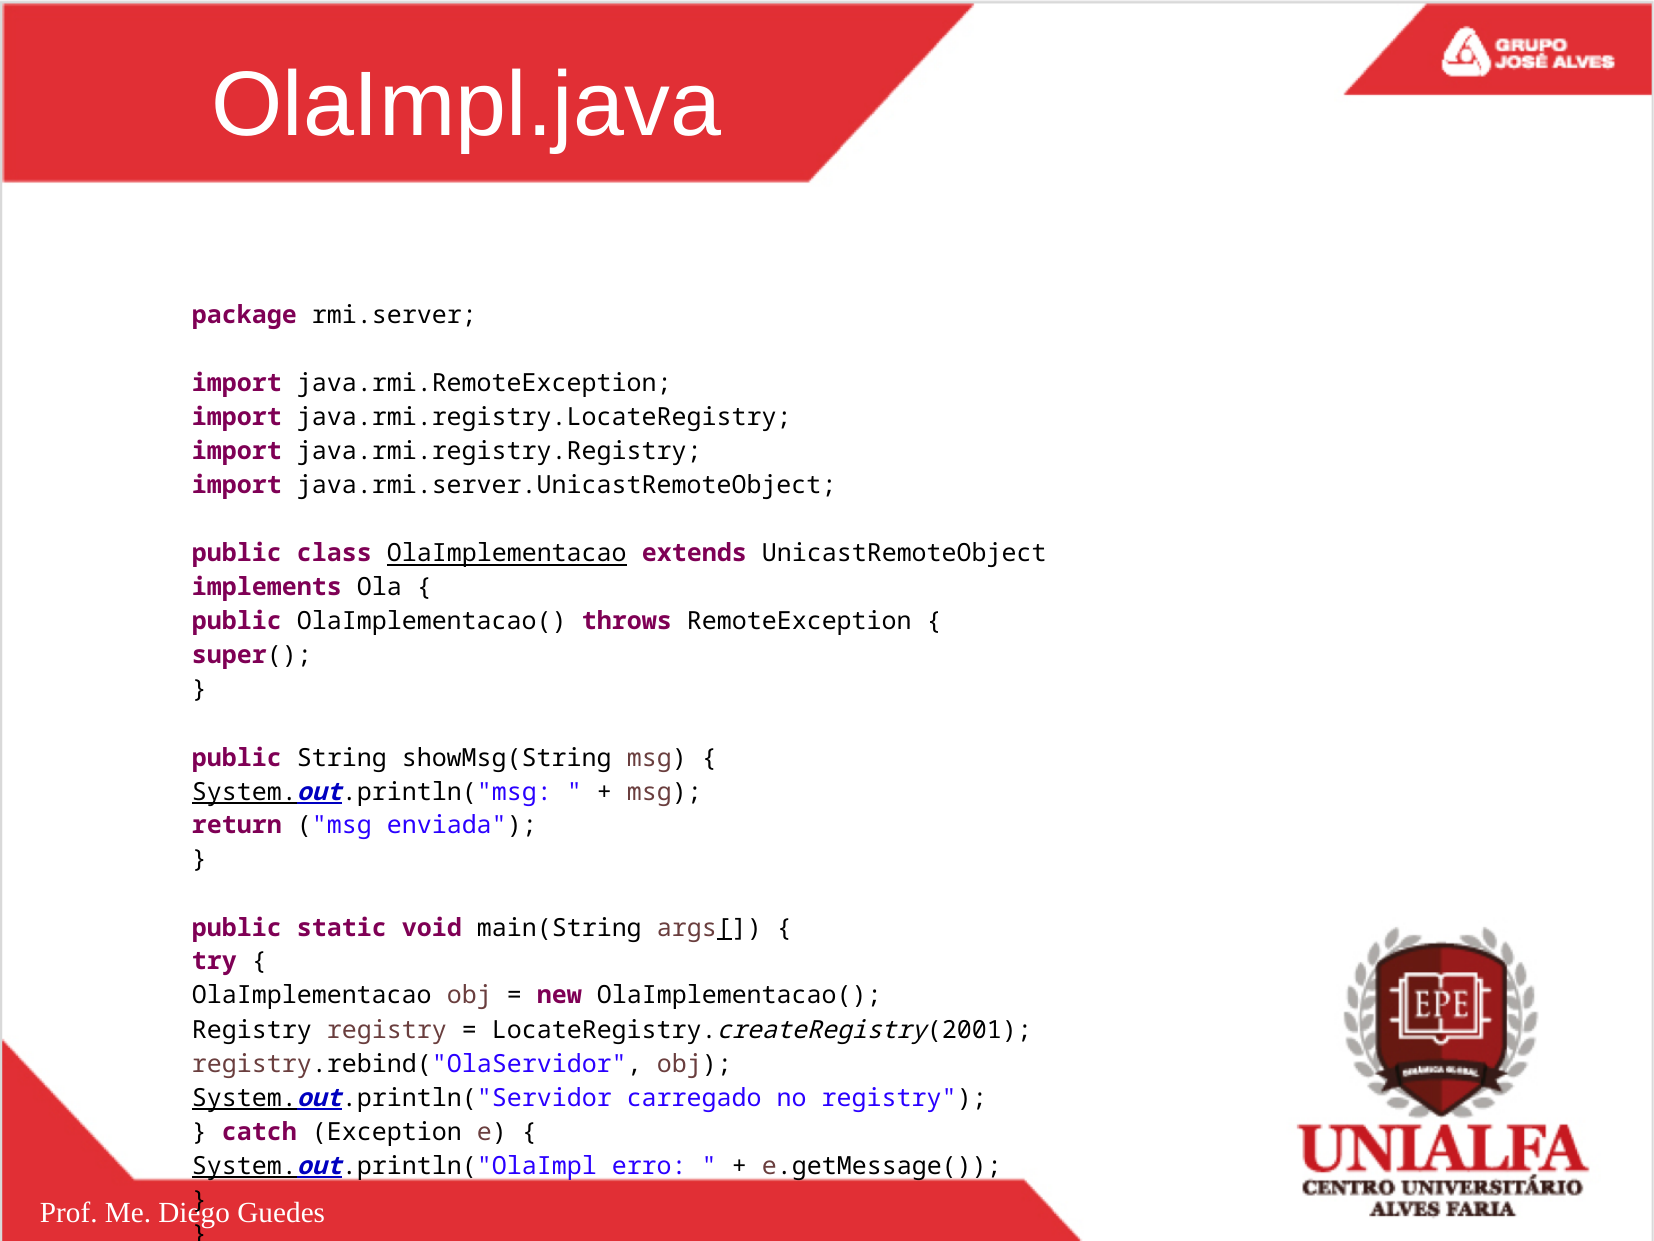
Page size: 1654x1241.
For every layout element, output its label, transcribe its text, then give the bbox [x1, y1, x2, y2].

title OlaImpl.java [76, 0, 857, 208]
picture [0, 0, 1654, 1241]
text_box package rmi.server; import java.rmi.RemoteException; import java.rmi.registry.LocateRegistry; import java.rmi.registry.Registry; import java.rmi.server.UnicastRemoteObject; public class OlaImplementacao extends UnicastRemoteObject implements Ola { public OlaImplementacao() throws RemoteException { super(); } public String showMsg(String msg) { System.out.println("msg: " + msg); return ("msg enviada"); } public static void main(String args[]) { try { OlaImplementacao obj = new OlaImplementacao(); Registry registry = LocateRegistry.createRegistry(2001); registry.rebind("OlaServidor", obj); System.out.println("Servidor carregado no registry"); } catch (Exception e) { System.out.println("OlaImpl erro: " + e.getMessage()); } } } [177, 289, 1225, 1004]
